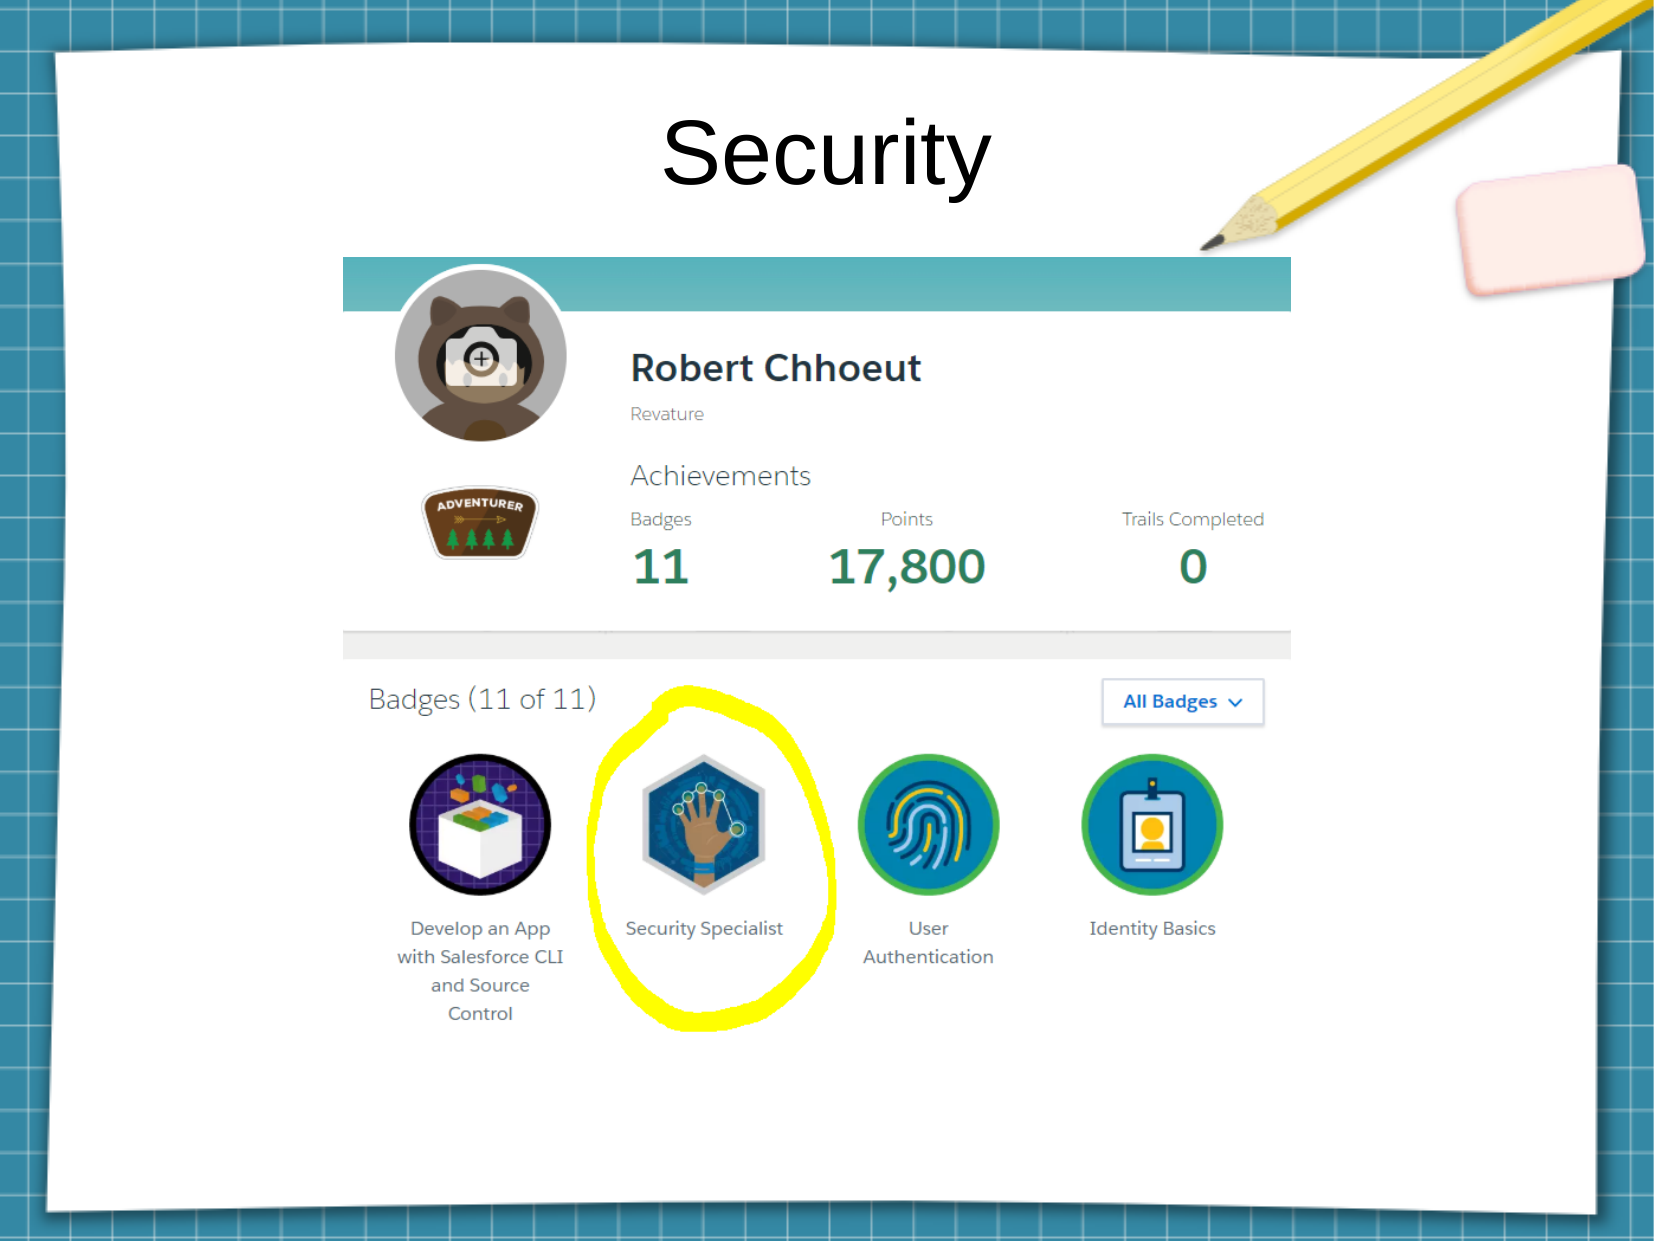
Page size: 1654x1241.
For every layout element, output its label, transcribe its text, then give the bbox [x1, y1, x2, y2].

picture [0, 0, 1654, 1241]
title Security [82, 49, 1571, 257]
